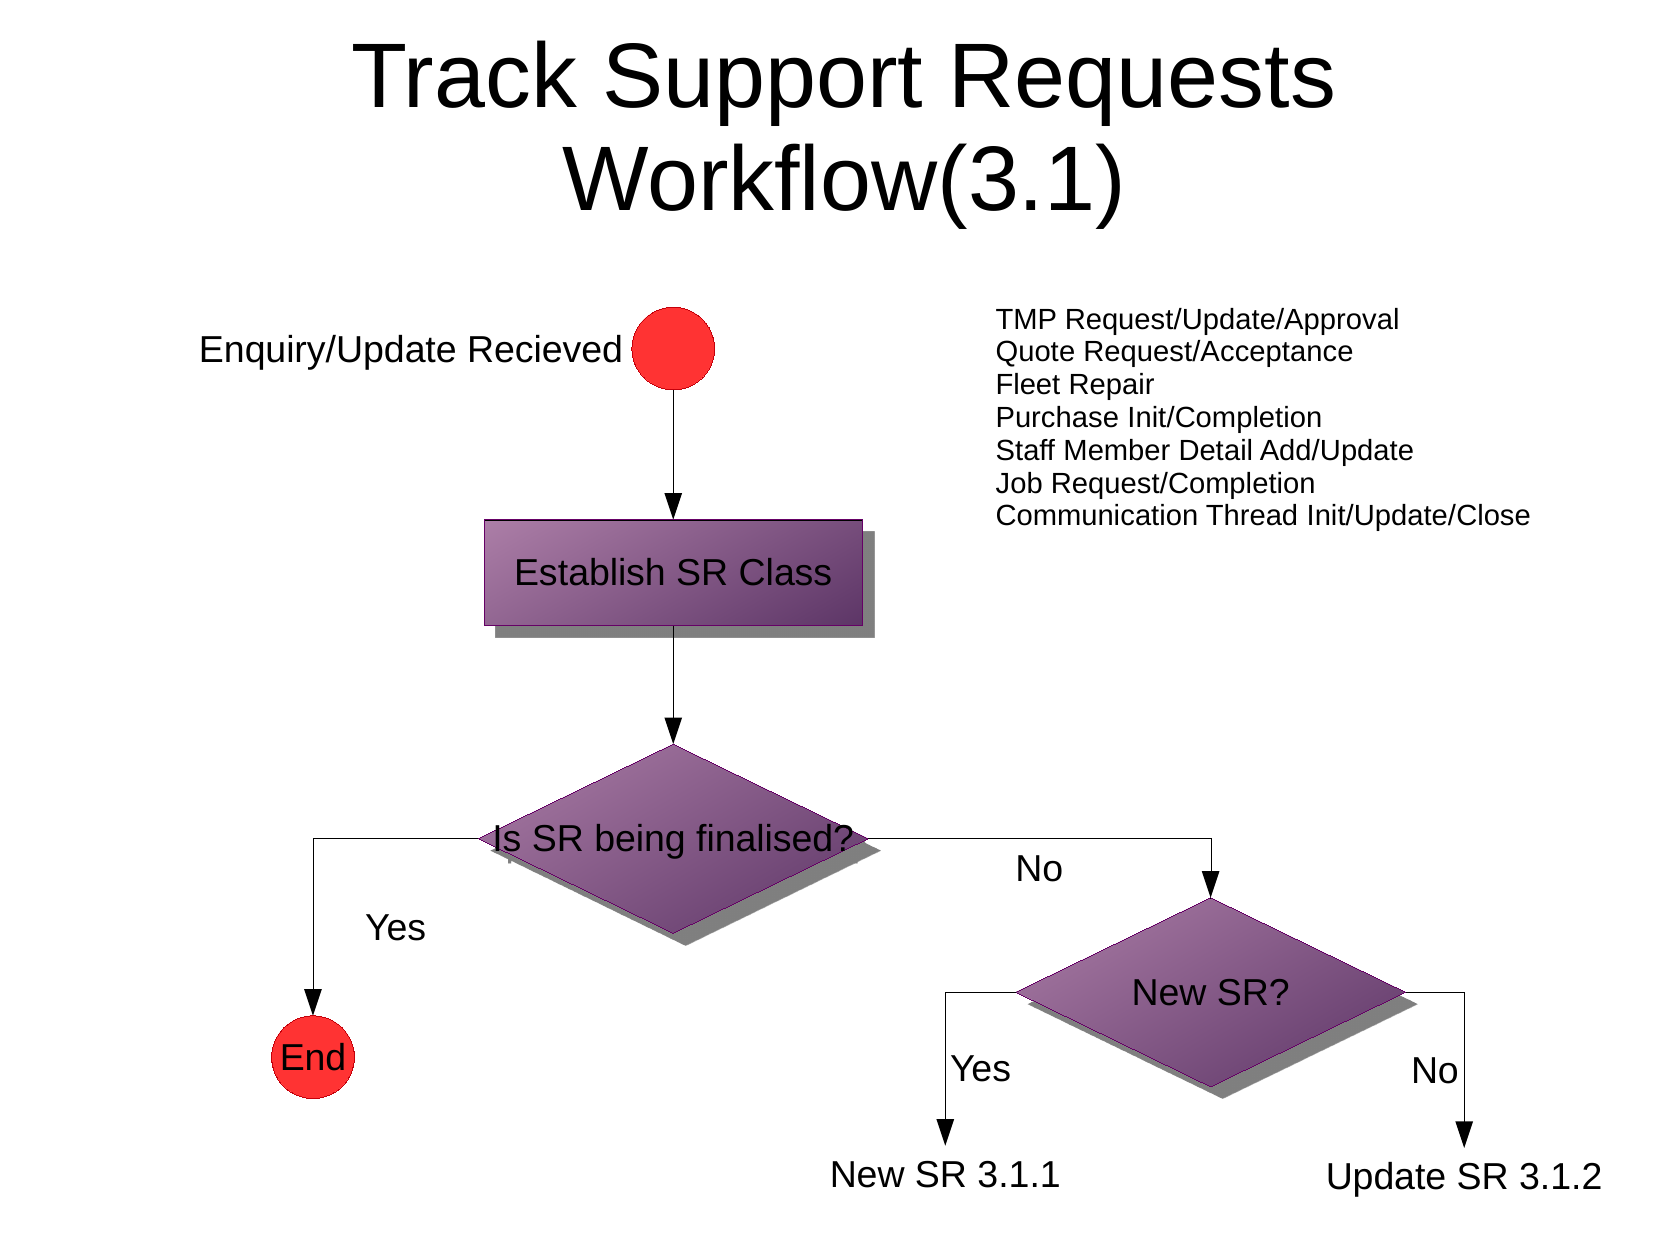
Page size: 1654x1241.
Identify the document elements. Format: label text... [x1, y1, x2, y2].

title Track Support Requests Workflow(3.1) [82, 23, 1571, 231]
text_box Establish SR Class [484, 519, 863, 626]
text_box [638, 307, 715, 390]
text_box End [271, 1015, 355, 1099]
text_box Is SR being finalised? [499, 744, 868, 934]
text_box Update SR 3.1.2 [1311, 1147, 1618, 1205]
text_box New SR 3.1.1 [814, 1145, 1076, 1203]
text_box TMP Request/Update/Approval Quote Request/Acceptance Fleet Repair Purchase Init/Completion Staff Member Detail Add/Update Job Request/Completion Communication Thread Init/Update/Close [980, 295, 1548, 540]
text_box Enquiry/Update Recieved [184, 321, 638, 378]
text_box New SR? [1016, 897, 1406, 1087]
